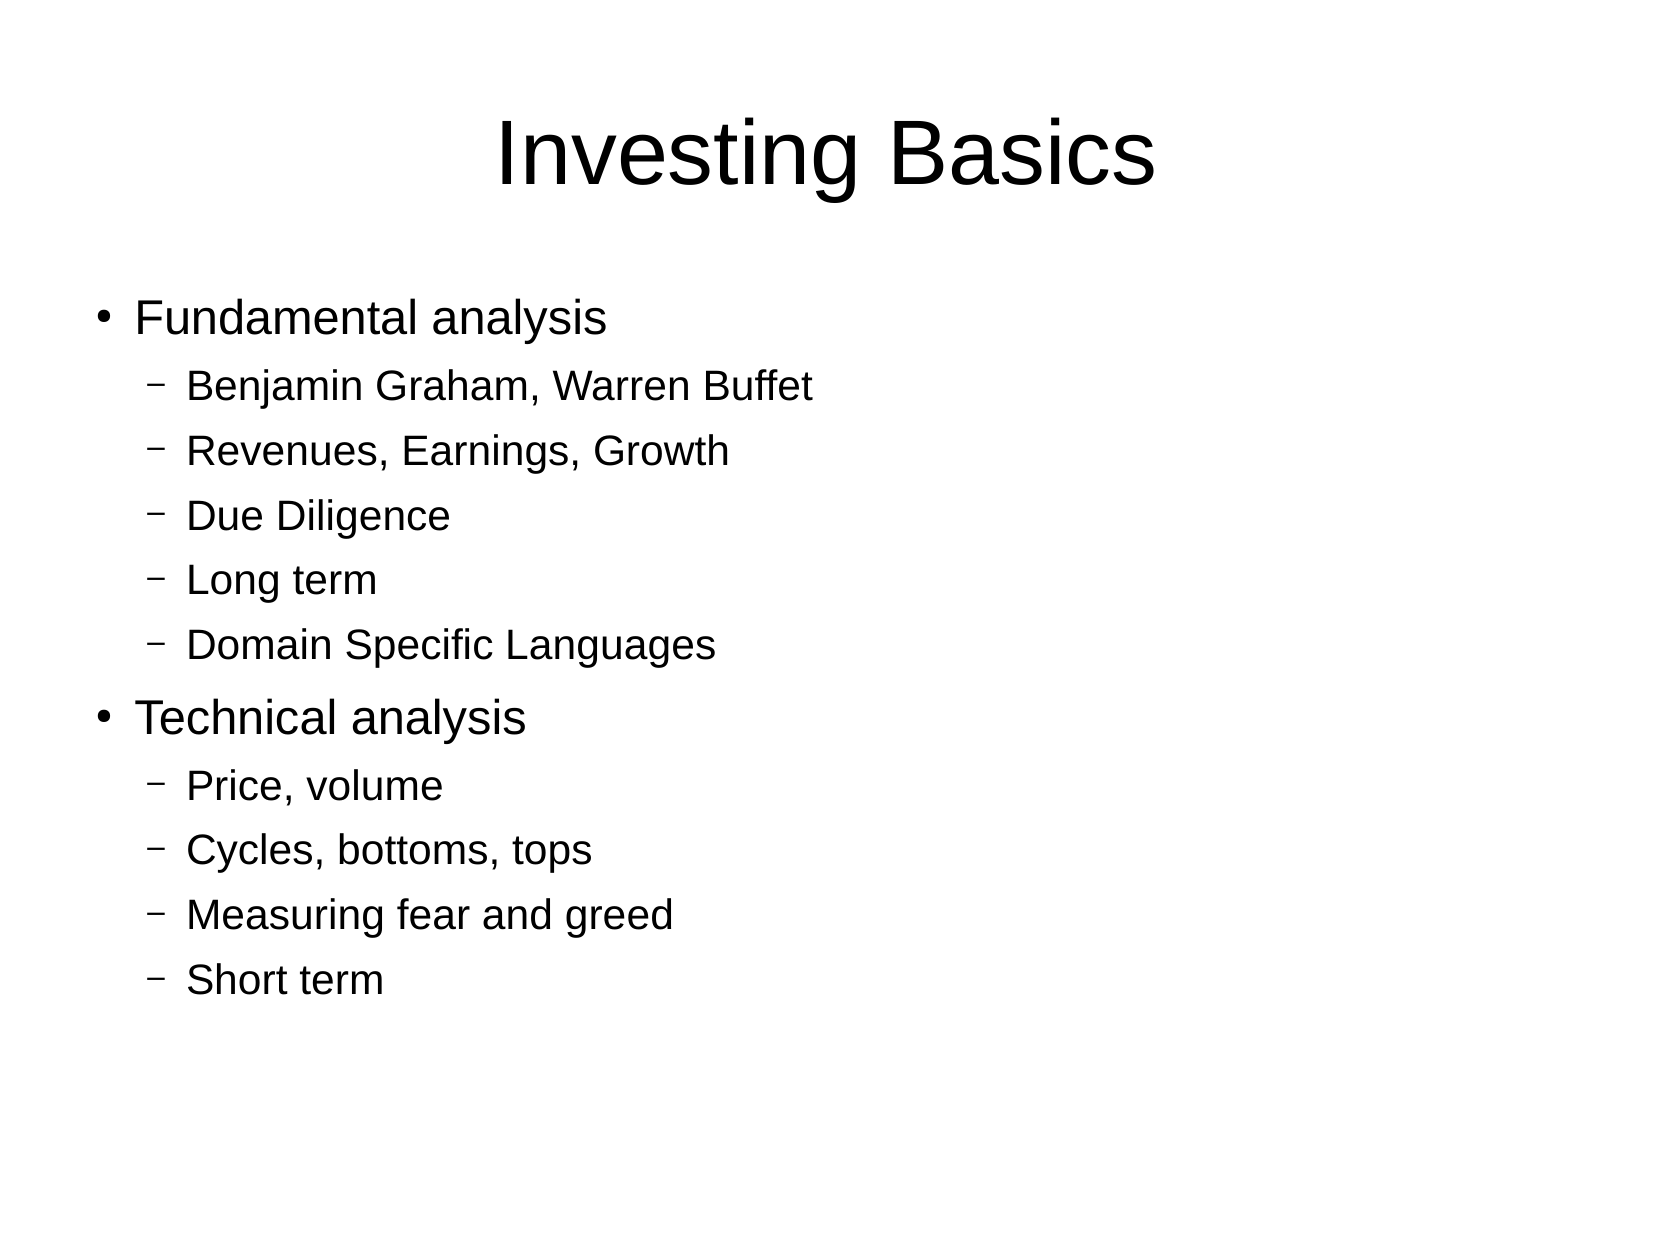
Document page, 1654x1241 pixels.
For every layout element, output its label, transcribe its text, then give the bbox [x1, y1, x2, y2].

list Fundamental analysis Benjamin Graham, Warren Buffet Revenues, Earnings, Growth Due Diligence Long term Domain Specific Languages Technical analysis Price, volume Cycles, bottoms, tops Measuring fear and greed Short term [82, 290, 1571, 1010]
title Investing Basics [82, 49, 1571, 257]
